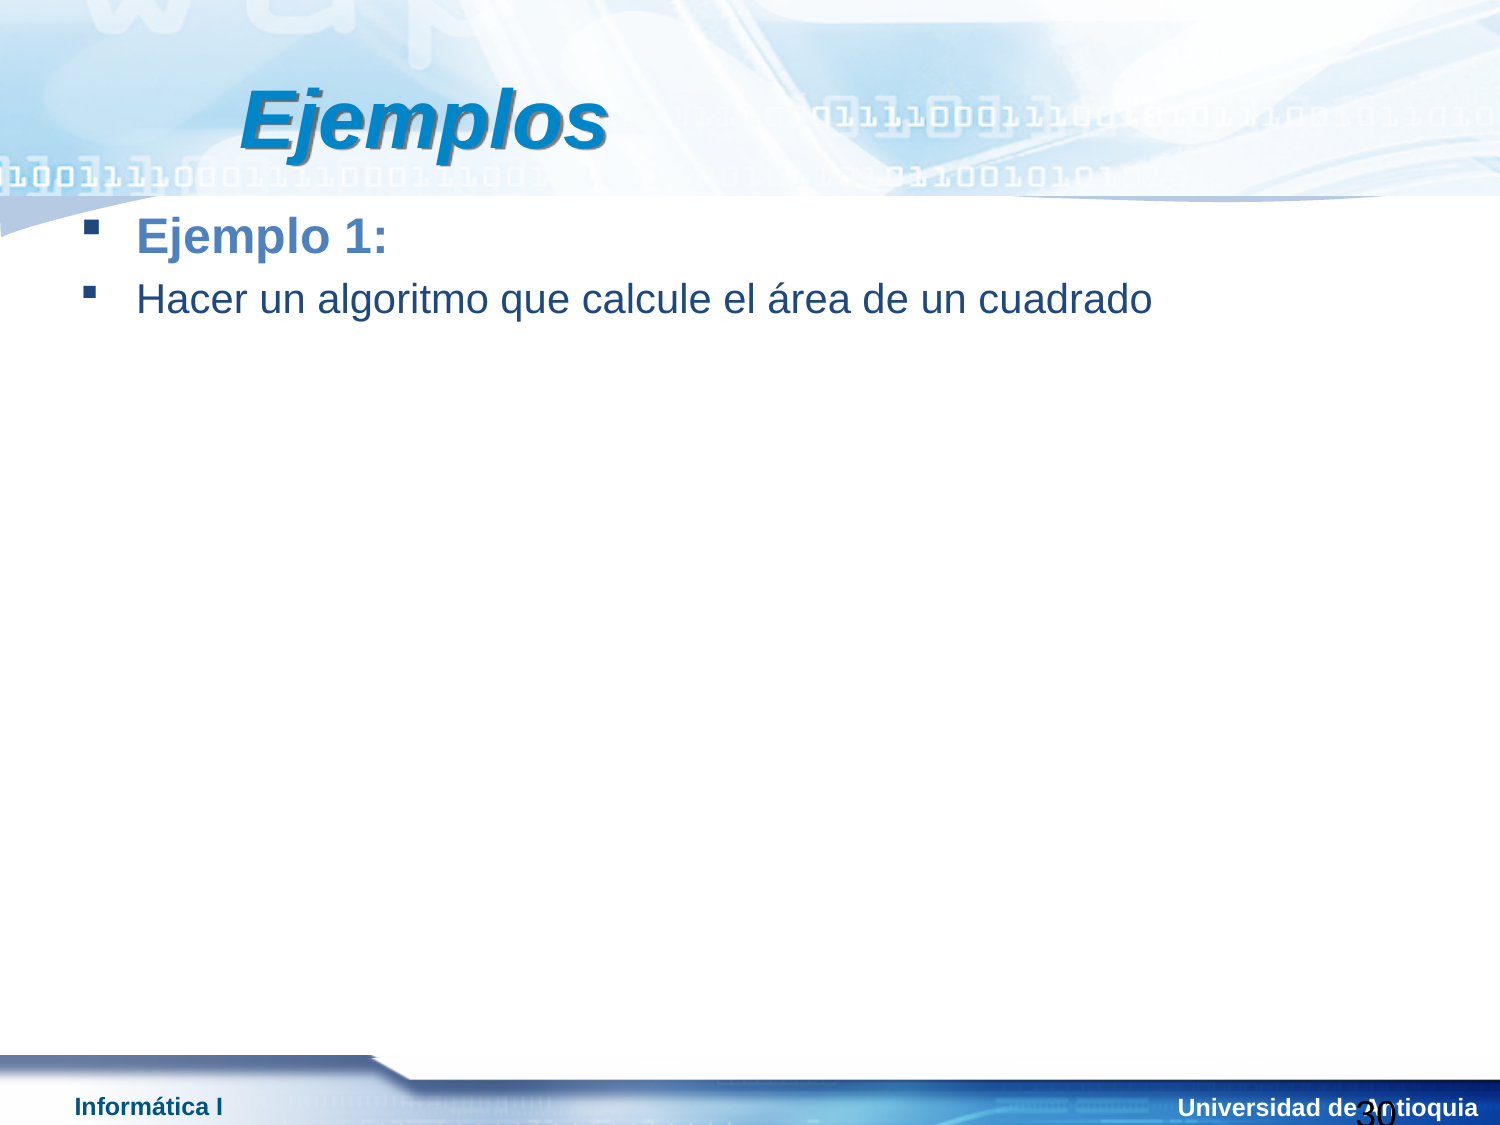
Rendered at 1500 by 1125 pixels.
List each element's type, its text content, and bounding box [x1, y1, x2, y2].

title Ejemplos [224, 57, 1438, 150]
picture [1332, 1105, 1337, 1114]
picture [0, 0, 1500, 196]
picture [0, 1055, 1500, 1125]
slide_number <número> [1340, 1082, 1500, 1125]
list Ejemplo 1: Hacer un algoritmo que calcule el área de un cuadrado [64, 196, 1415, 1007]
